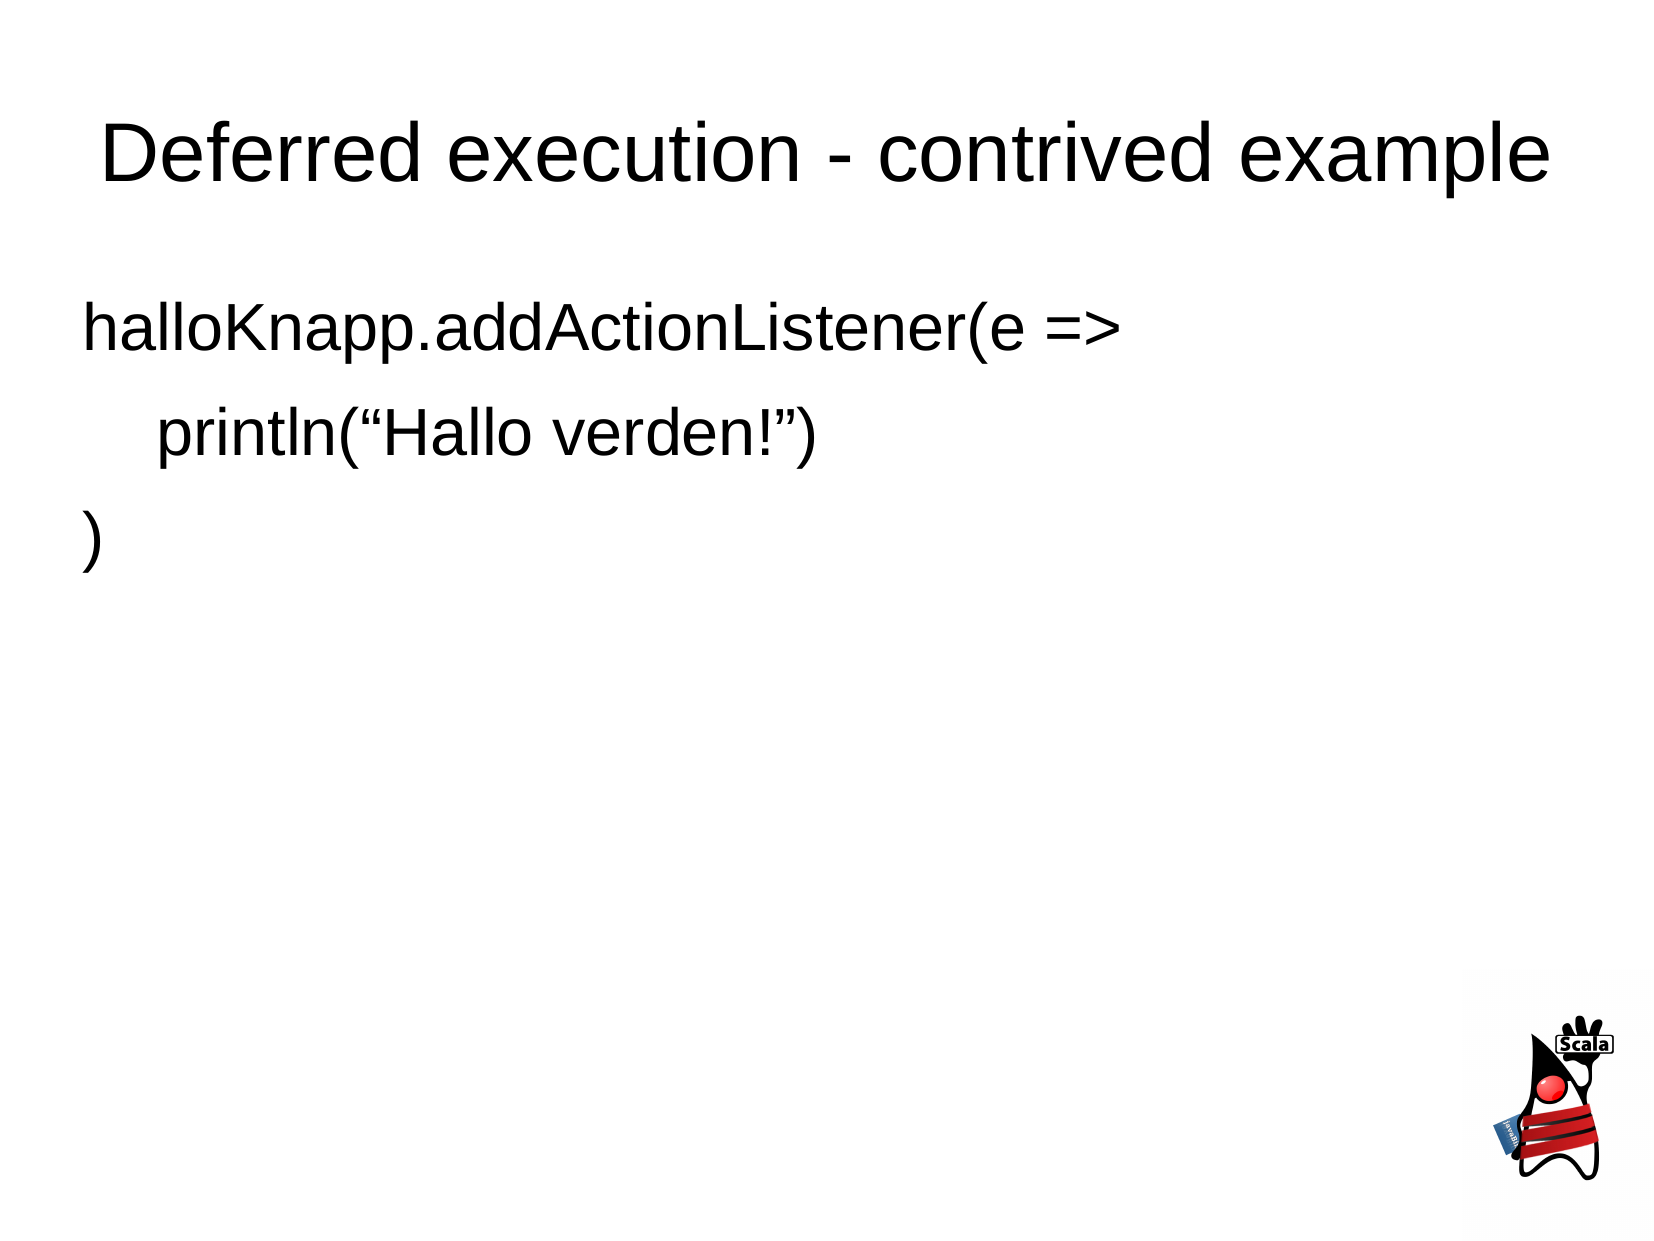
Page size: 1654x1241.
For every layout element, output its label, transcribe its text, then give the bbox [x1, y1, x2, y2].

picture [1462, 969, 1654, 1241]
title Deferred execution - contrived example [82, 56, 1571, 250]
list halloKnapp.addActionListener(e => println(“Hallo verden!”) ) [82, 290, 1571, 1109]
